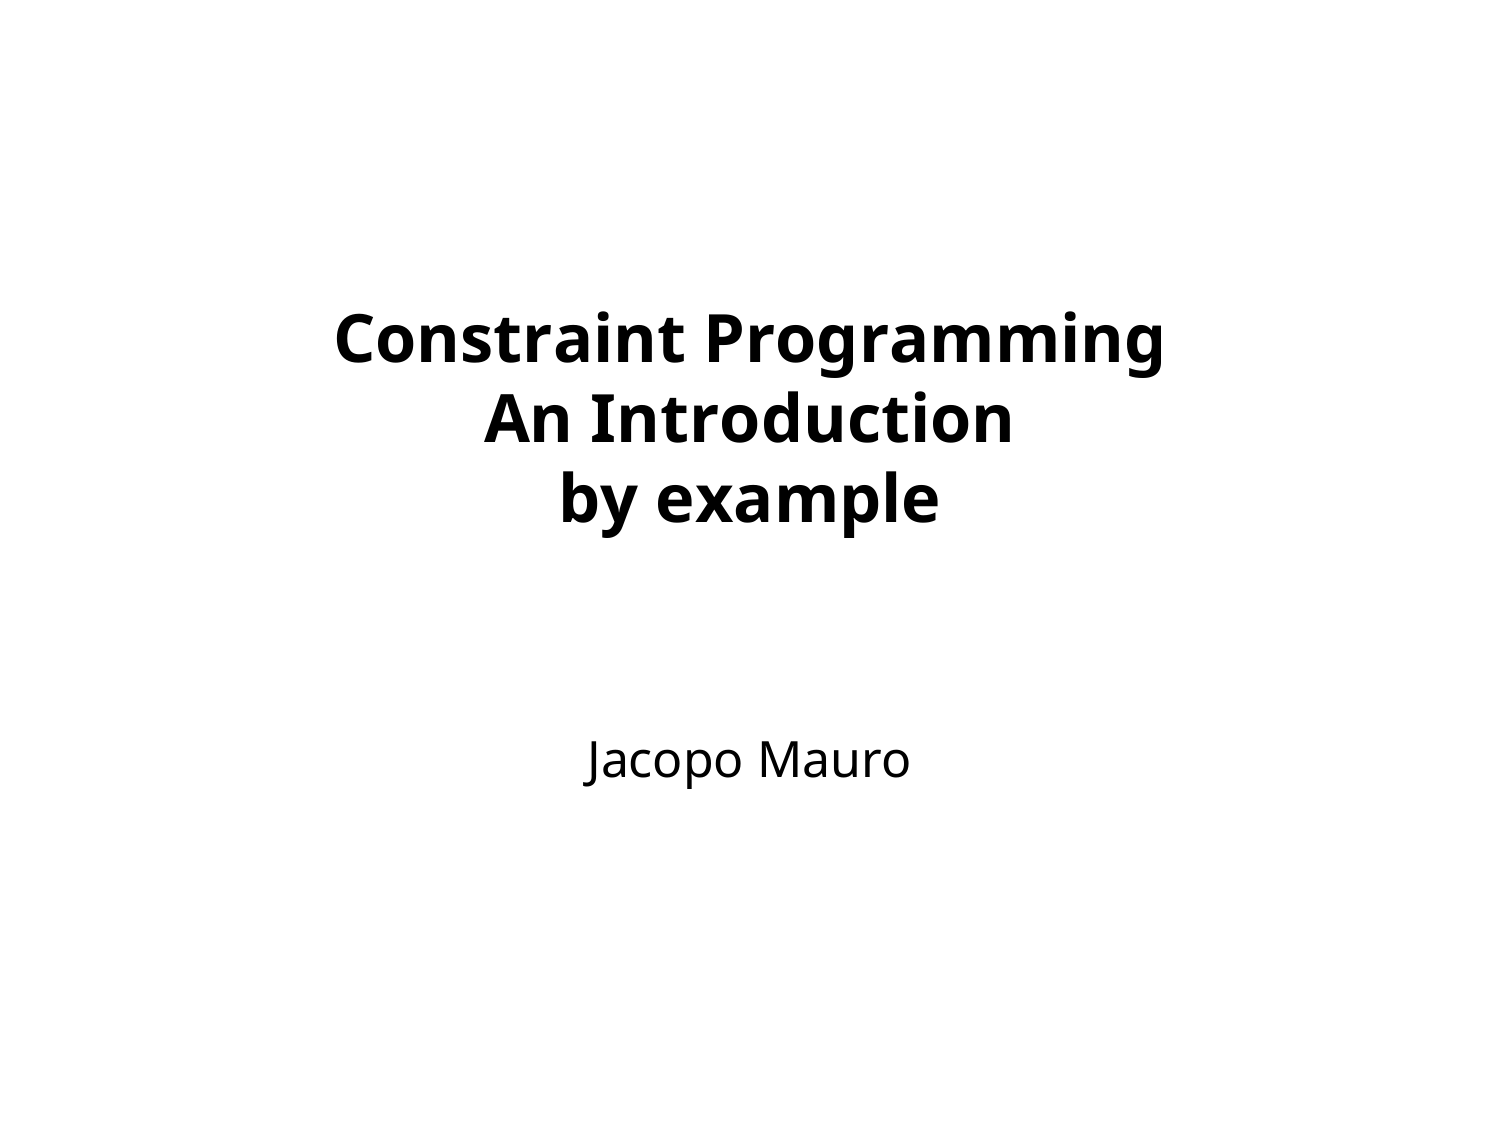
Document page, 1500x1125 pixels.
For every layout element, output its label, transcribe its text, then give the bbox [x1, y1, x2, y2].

text_box Constraint Programming An Introduction by example [318, 288, 1182, 544]
text_box Jacopo Mauro [397, 720, 1103, 975]
